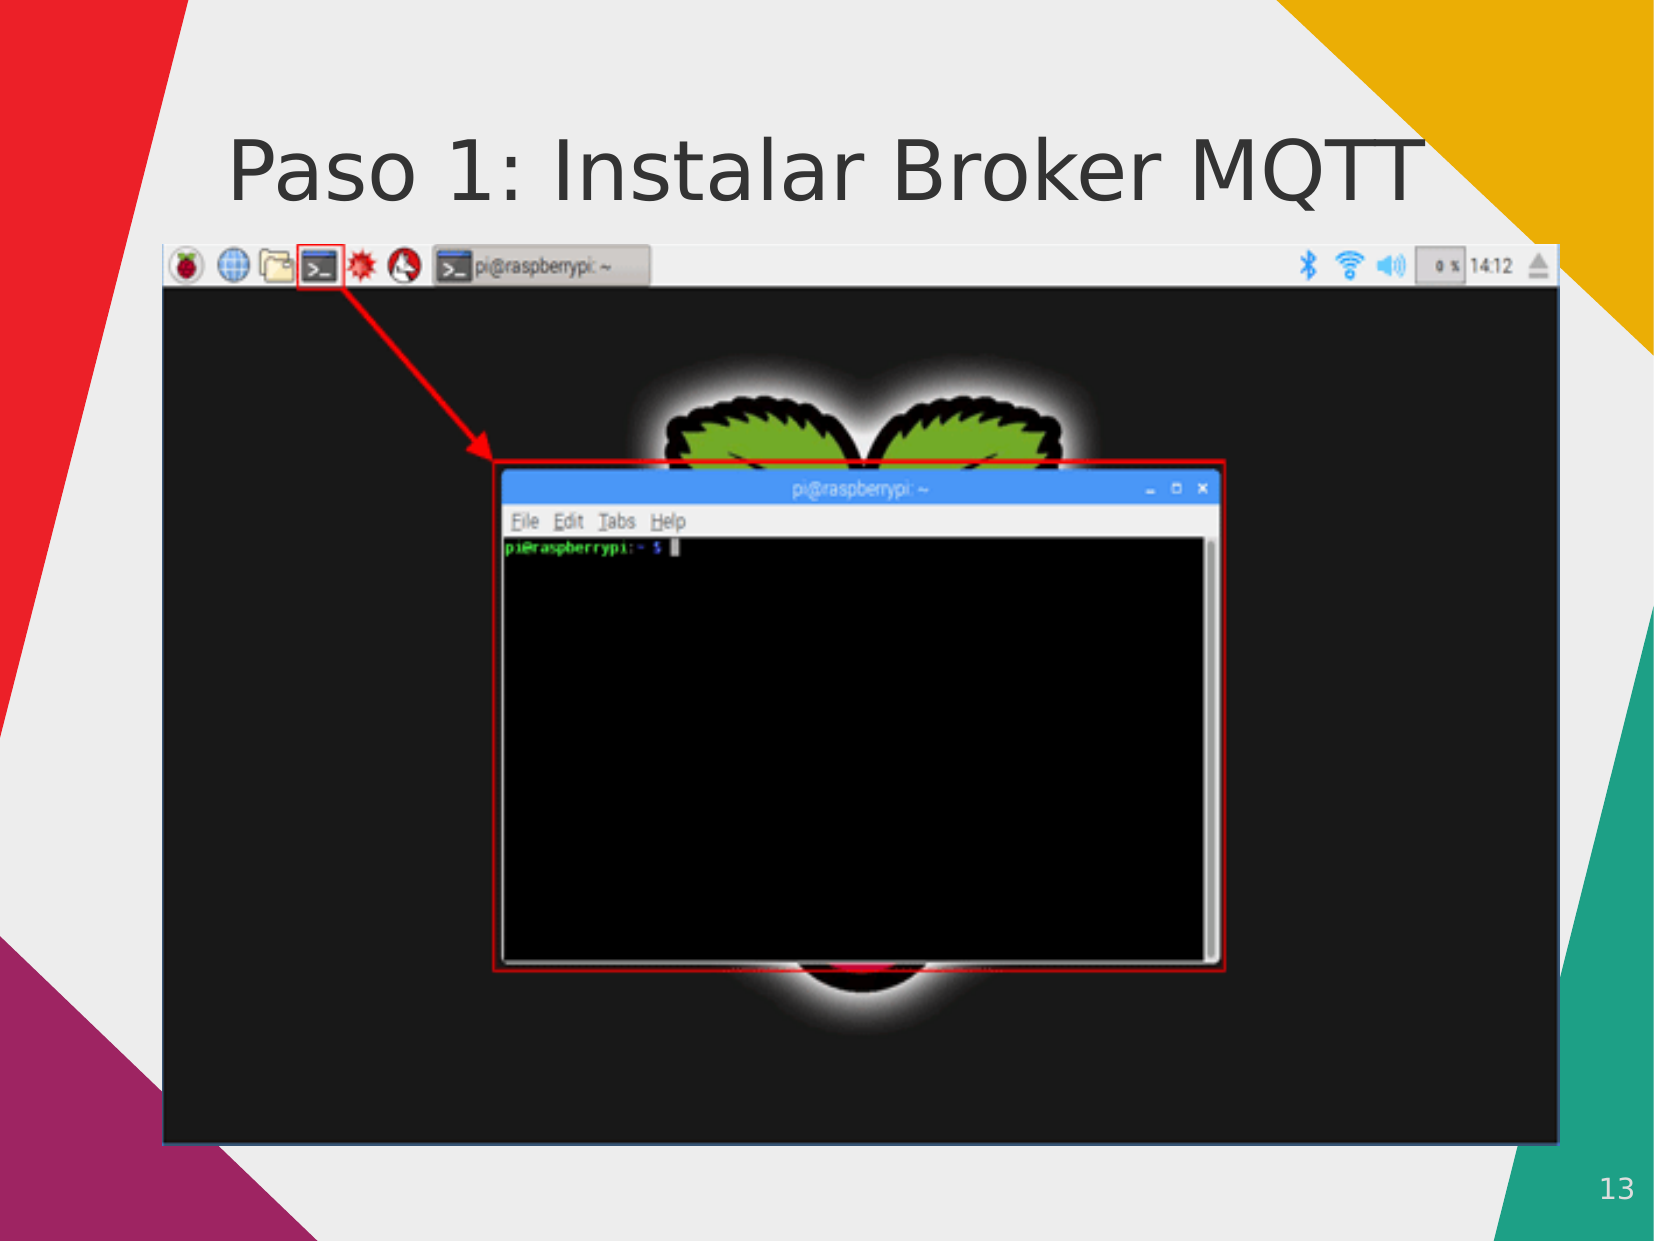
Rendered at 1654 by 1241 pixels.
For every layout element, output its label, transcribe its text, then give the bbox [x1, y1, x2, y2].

picture [162, 244, 1560, 1146]
title Paso 1: Instalar Broker MQTT [114, 73, 1539, 271]
